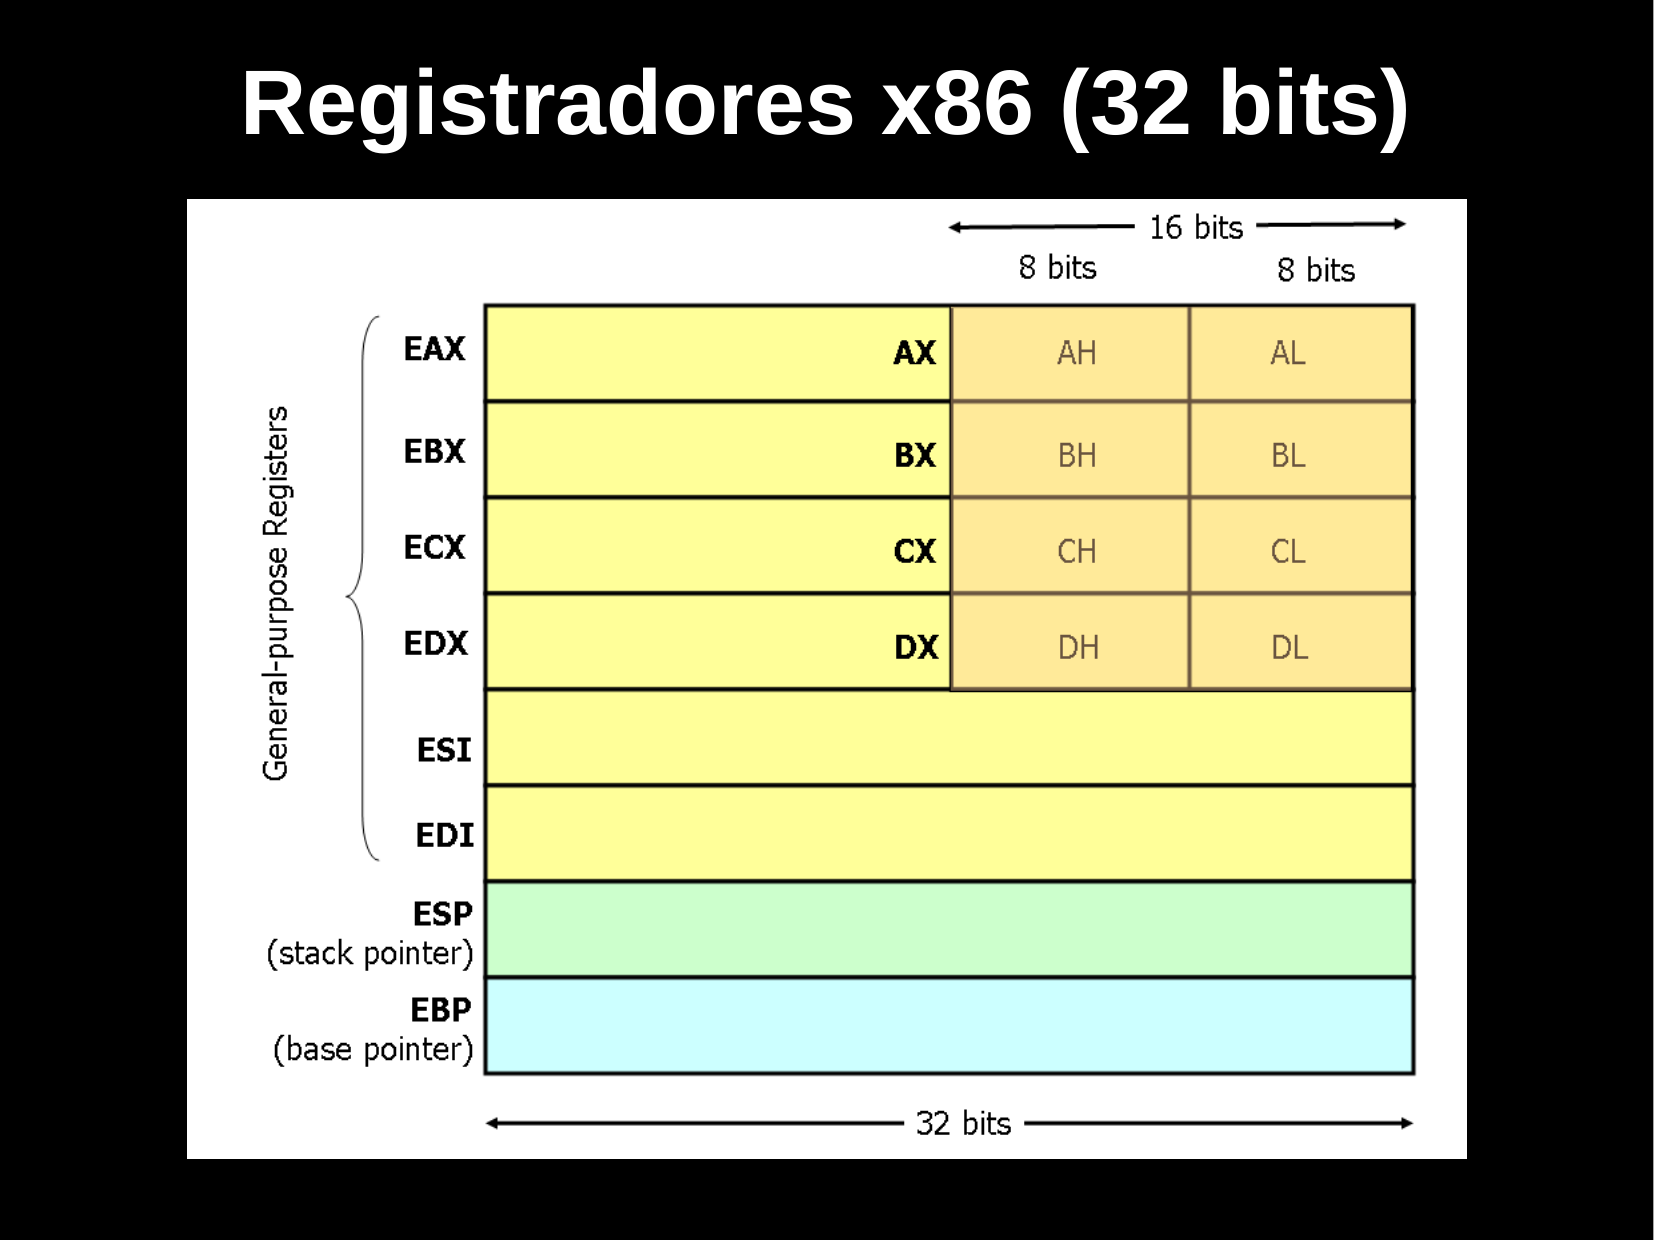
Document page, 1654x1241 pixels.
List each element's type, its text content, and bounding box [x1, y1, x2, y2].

picture [187, 283, 1467, 1159]
text_box Registradores x86 (32 bits) [82, 23, 1571, 283]
